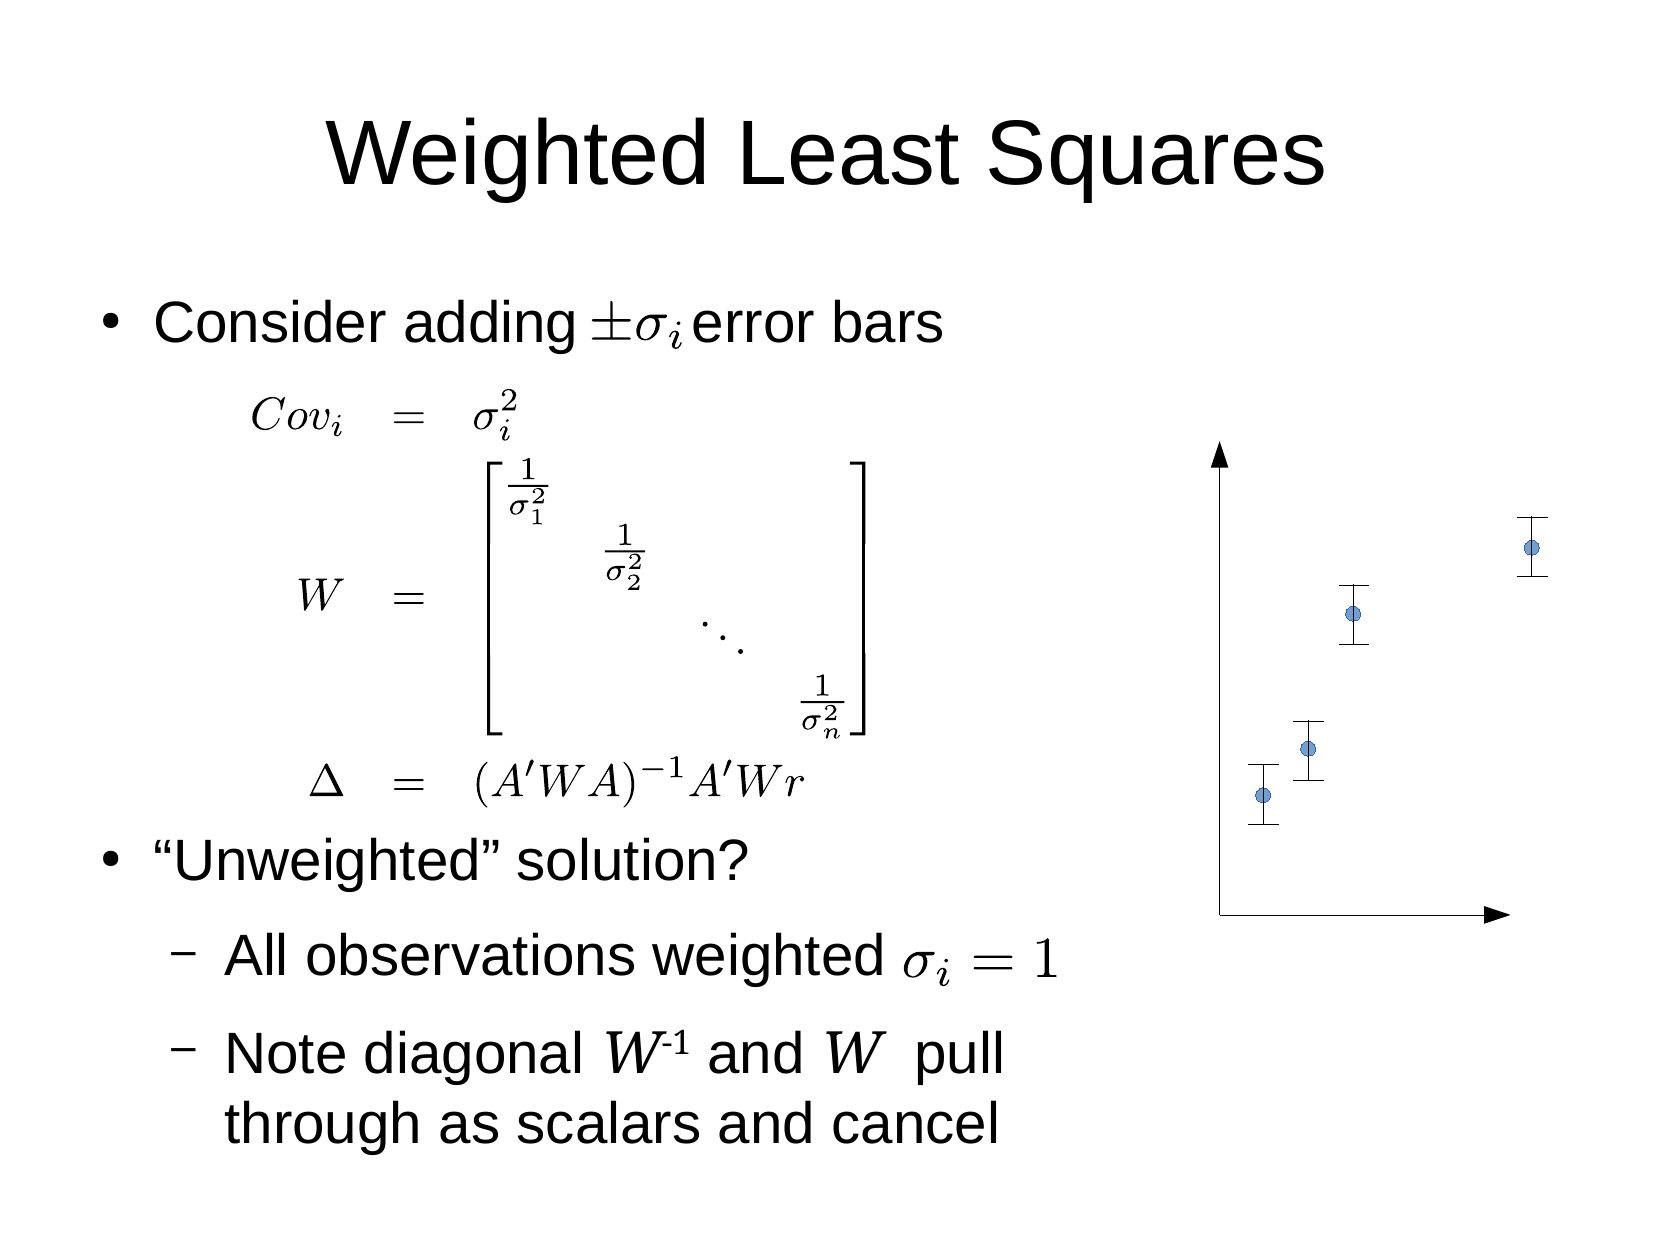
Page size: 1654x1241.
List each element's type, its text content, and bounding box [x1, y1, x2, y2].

text_box [1354, 606, 1361, 621]
text_box [588, 300, 684, 350]
list Consider adding error bars “Unweighted” solution? All observations weighted Note diagonal W-1 and W pull through as scalars and cancel [82, 290, 1174, 1198]
text_box [1255, 787, 1263, 803]
text_box [249, 388, 881, 808]
title Weighted Least Squares [82, 49, 1571, 257]
text_box [1300, 741, 1308, 757]
text_box [1345, 606, 1353, 622]
text_box [901, 938, 1061, 987]
text_box [1264, 787, 1271, 803]
text_box [1524, 540, 1531, 555]
text_box [1532, 540, 1540, 556]
text_box [1309, 741, 1316, 756]
